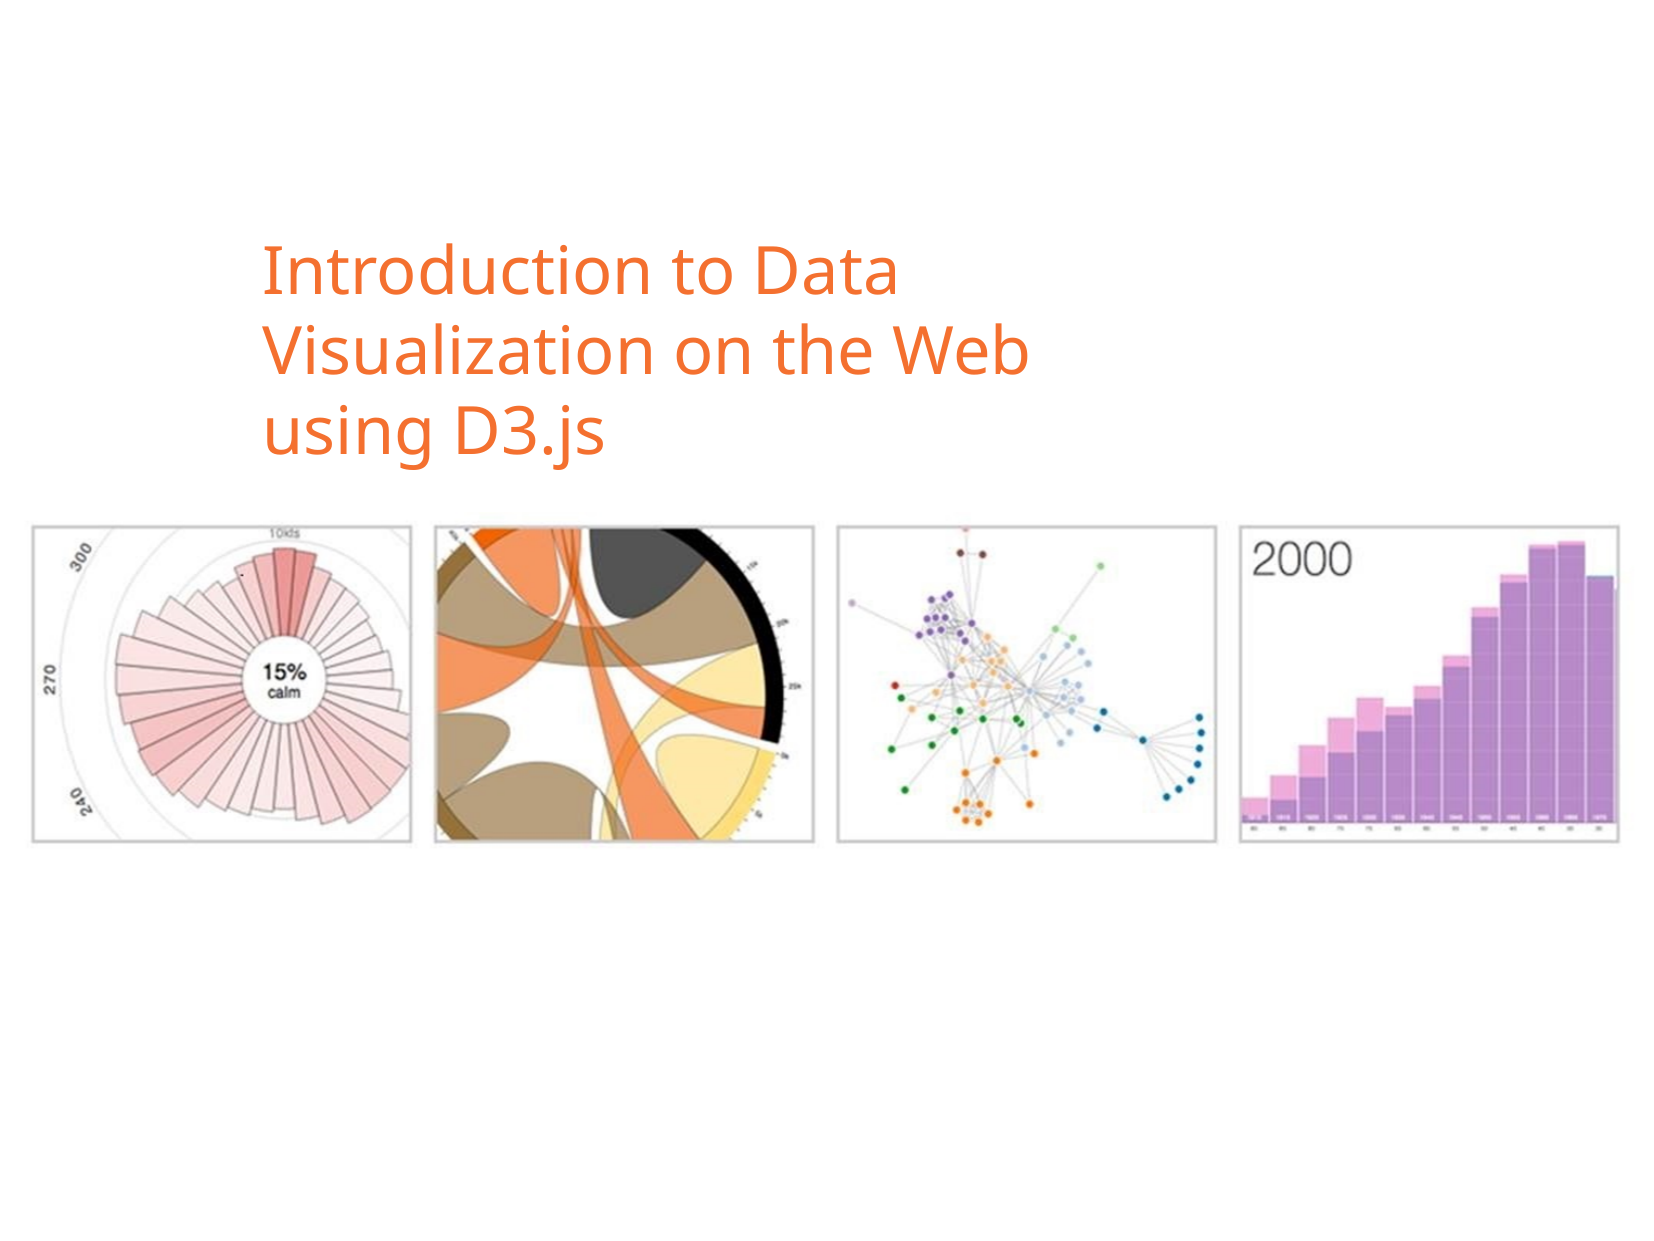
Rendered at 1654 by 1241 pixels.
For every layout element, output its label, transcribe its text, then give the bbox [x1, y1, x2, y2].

text_box Introduction to Data Visualization on the Web using D3.js [248, 220, 1185, 476]
picture [13, 512, 1640, 855]
